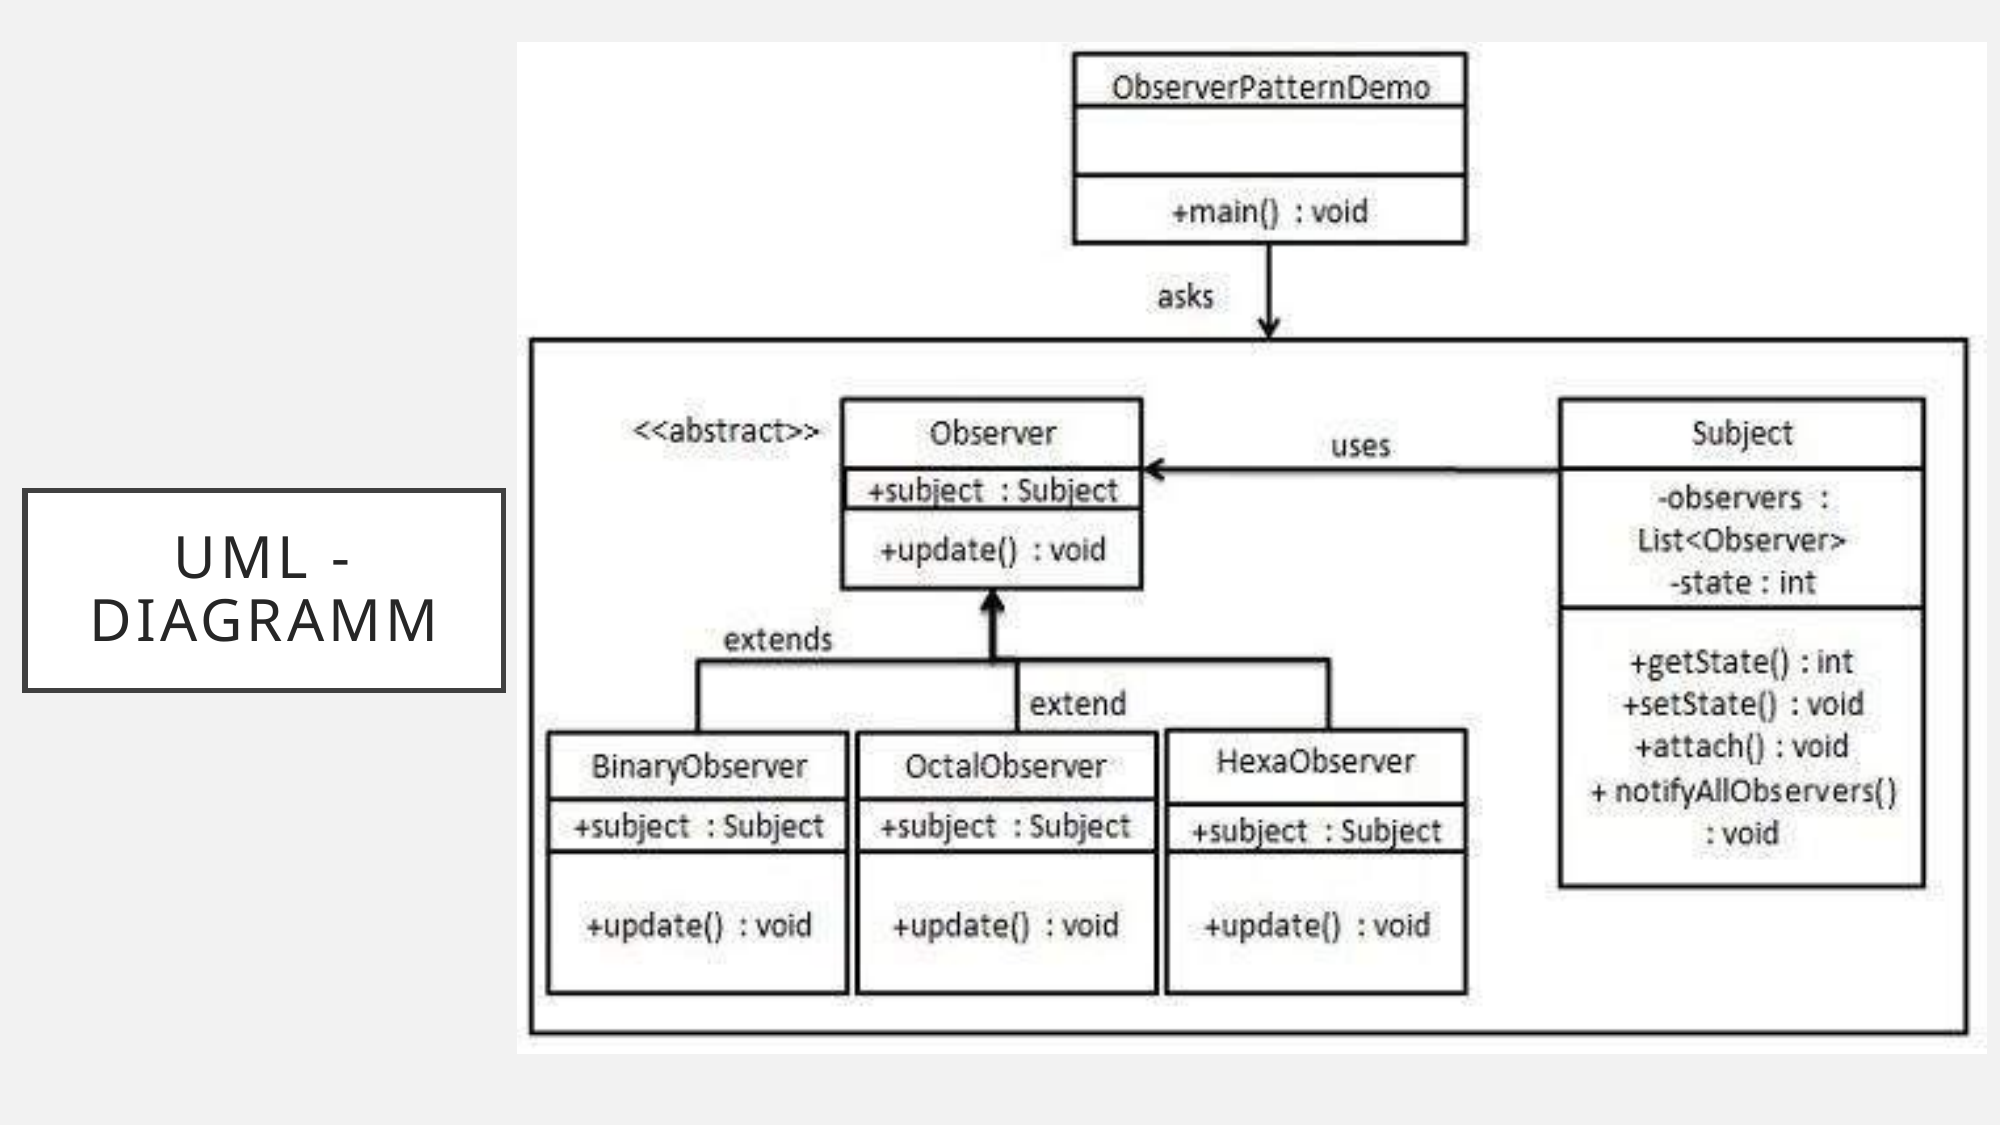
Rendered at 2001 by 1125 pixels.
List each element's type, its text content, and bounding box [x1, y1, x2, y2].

picture [517, 42, 1987, 1054]
title UML - Diagramm [24, 490, 504, 691]
